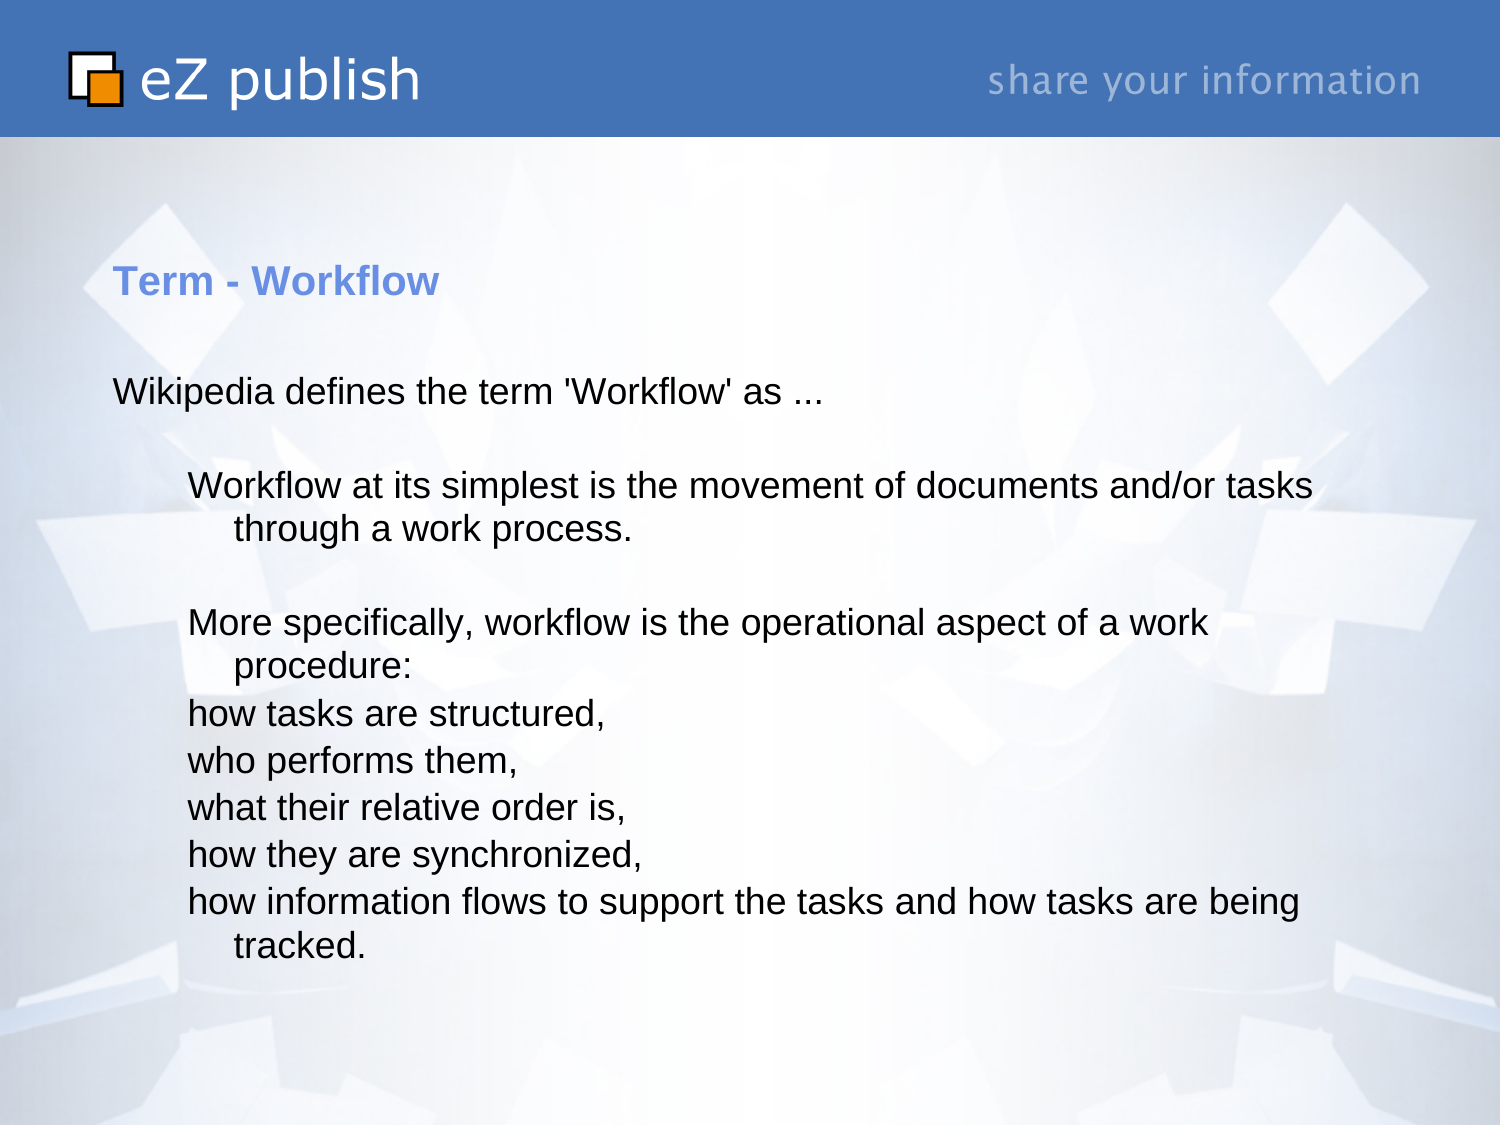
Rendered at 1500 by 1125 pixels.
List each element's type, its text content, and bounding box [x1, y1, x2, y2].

title Term - Workflow [112, 237, 1500, 325]
picture [0, 0, 1500, 1125]
list Wikipedia defines the term 'Workflow' as ... Workflow at its simplest is the movement of documents and/or tasks through a work process. More specifically, workflow is the operational aspect of a work procedure: how tasks are structured, who performs them, what their relative order is, how they are synchronized, how information flows to support the tasks and how tasks are being tracked. [112, 324, 1388, 1000]
